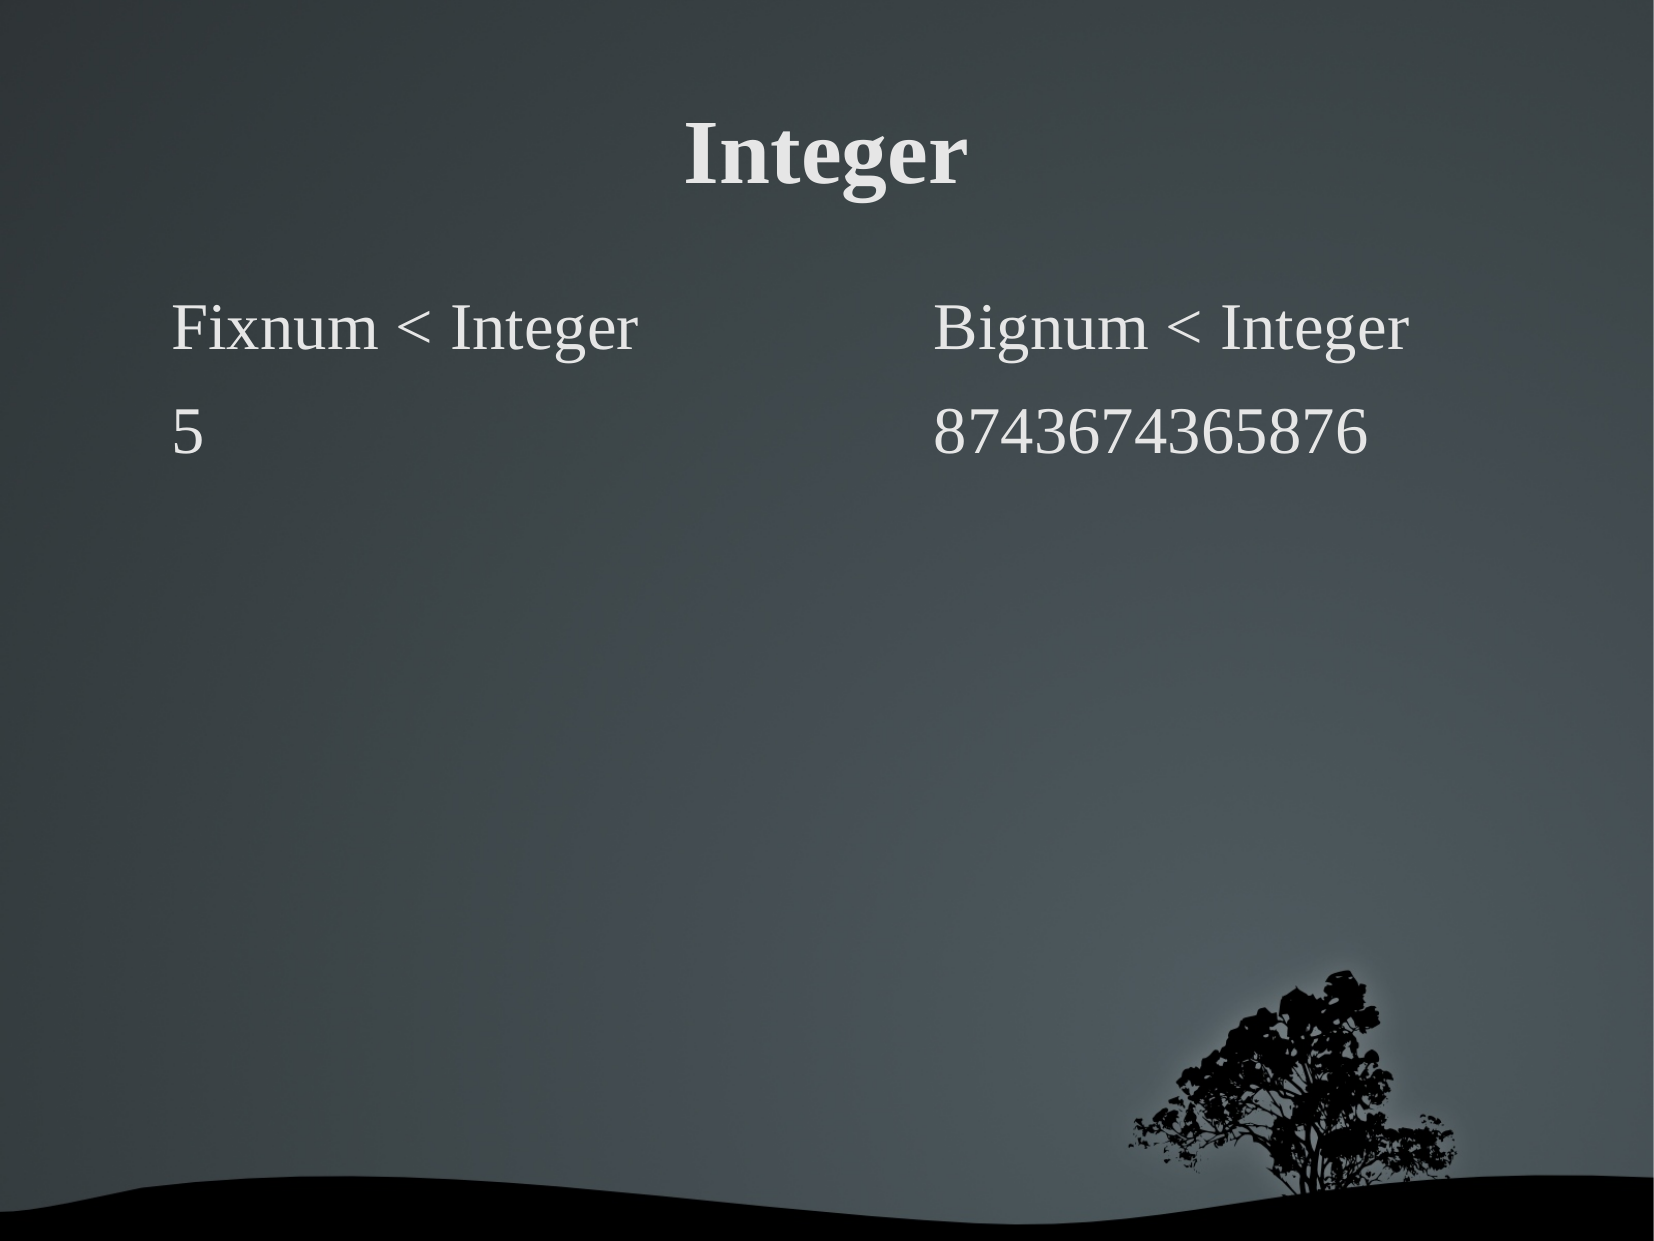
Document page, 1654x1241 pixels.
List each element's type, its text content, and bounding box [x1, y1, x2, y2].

title Integer [82, 49, 1571, 257]
list Fixnum < Integer 5 [82, 290, 809, 1109]
picture [0, 0, 1654, 1241]
list Bignum < Integer 8743674365876 [845, 290, 1572, 1094]
